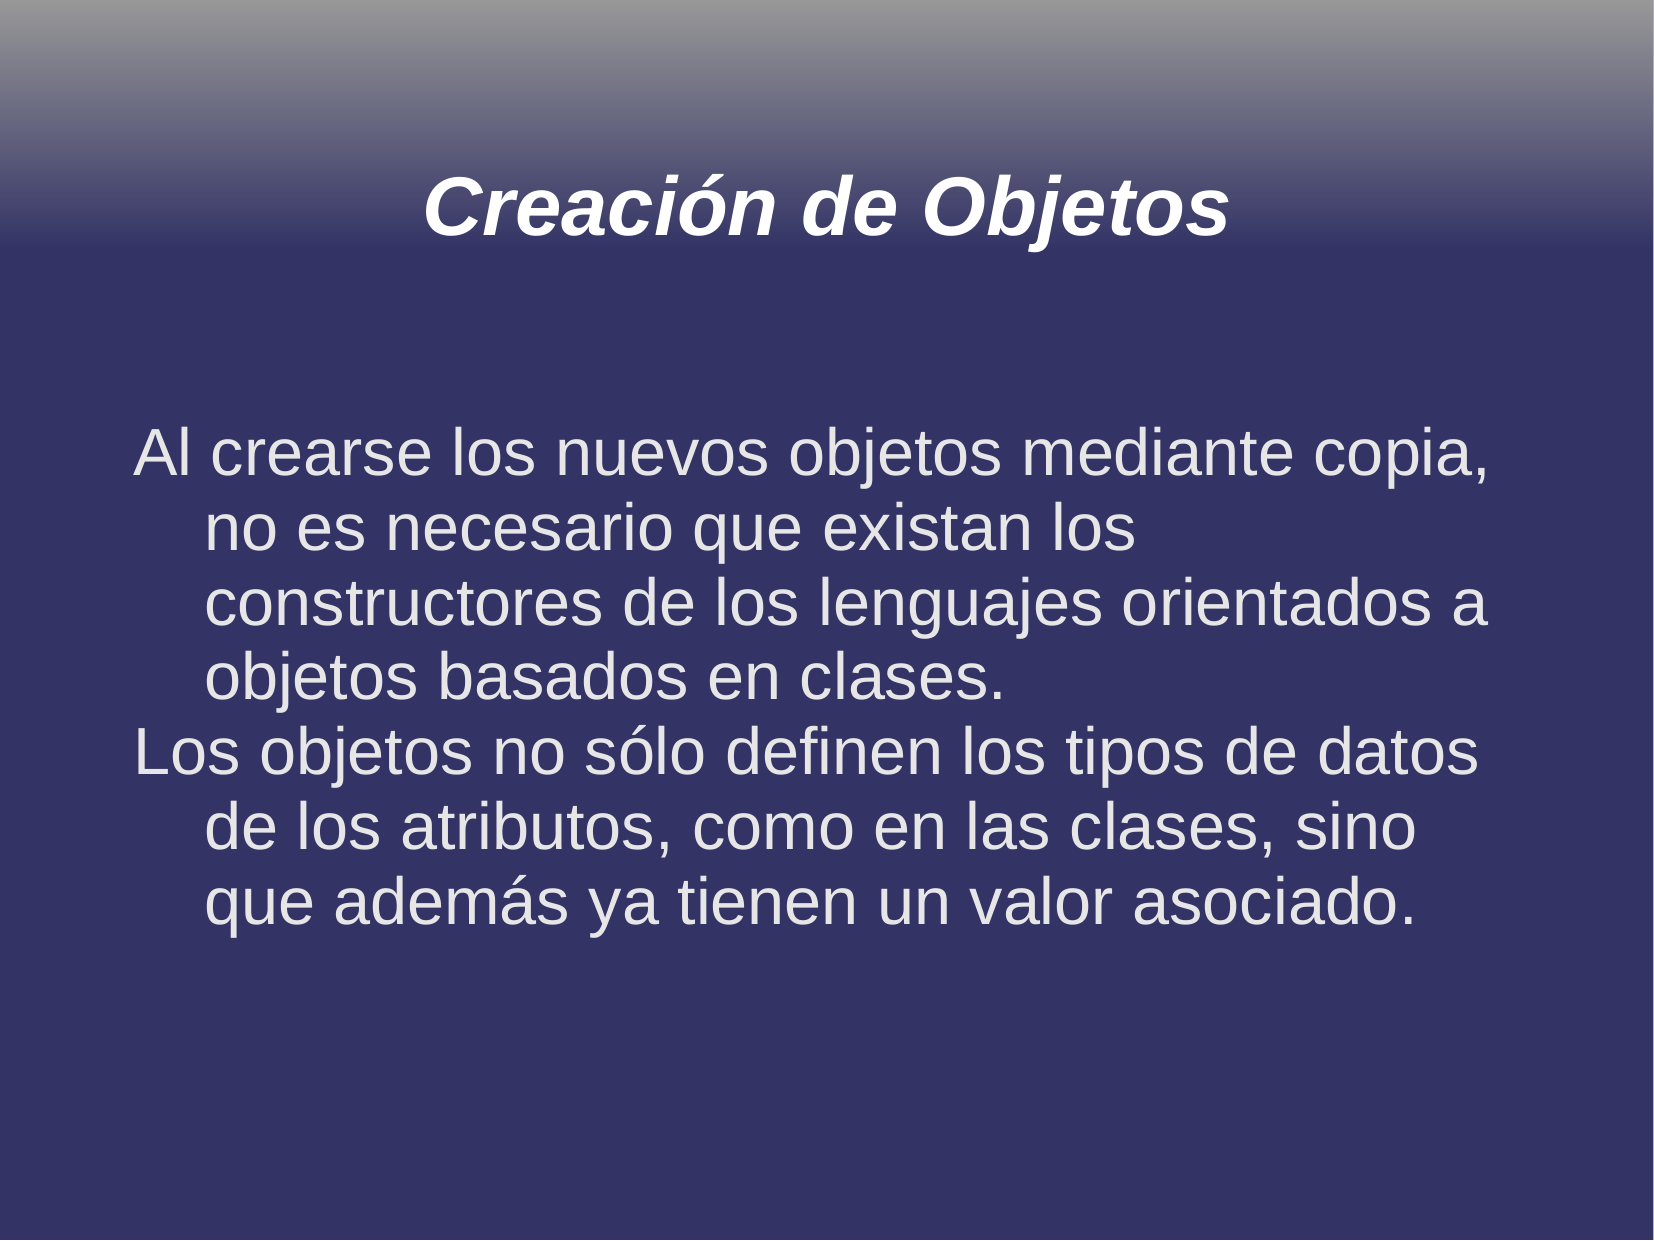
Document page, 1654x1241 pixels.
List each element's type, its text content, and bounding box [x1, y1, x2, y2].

title Creación de Objetos [121, 102, 1534, 311]
list Al crearse los nuevos objetos mediante copia, no es necesario que existan los constructores de los lenguajes orientados a objetos basados en clases. Los objetos no sólo definen los tipos de datos de los atributos, como en las clases, sino que además ya tienen un valor asociado. [121, 415, 1534, 1070]
